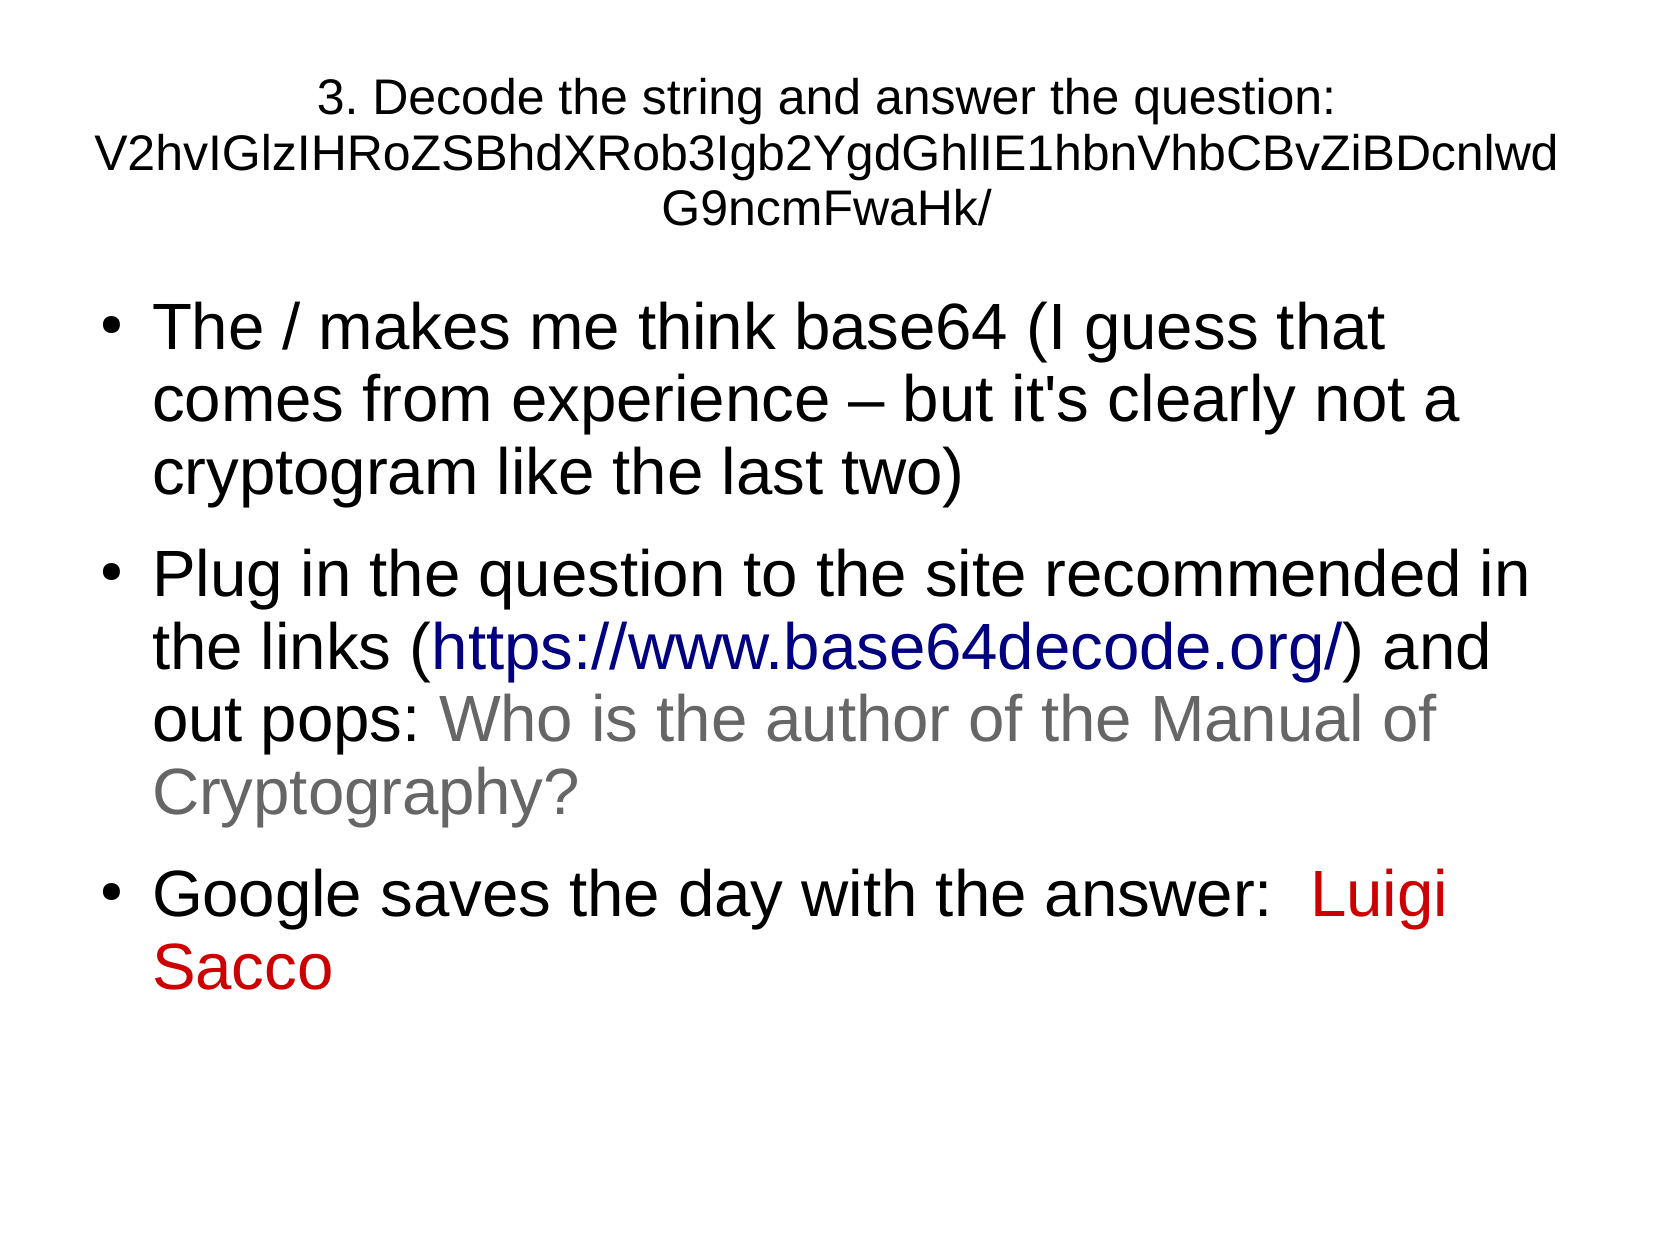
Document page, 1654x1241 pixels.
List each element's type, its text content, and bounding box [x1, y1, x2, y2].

title 3. Decode the string and answer the question: V2hvIGlzIHRoZSBhdXRob3Igb2YgdGhlIE1hbnVhbCBvZiBDcnlwdG9ncmFwaHk/ [82, 49, 1571, 257]
list The / makes me think base64 (I guess that comes from experience – but it's clearly not a cryptogram like the last two) Plug in the question to the site recommended in the links (https://www.base64decode.org/) and out pops: Who is the author of the Manual of Cryptography? Google saves the day with the answer: Luigi Sacco [82, 290, 1571, 1010]
